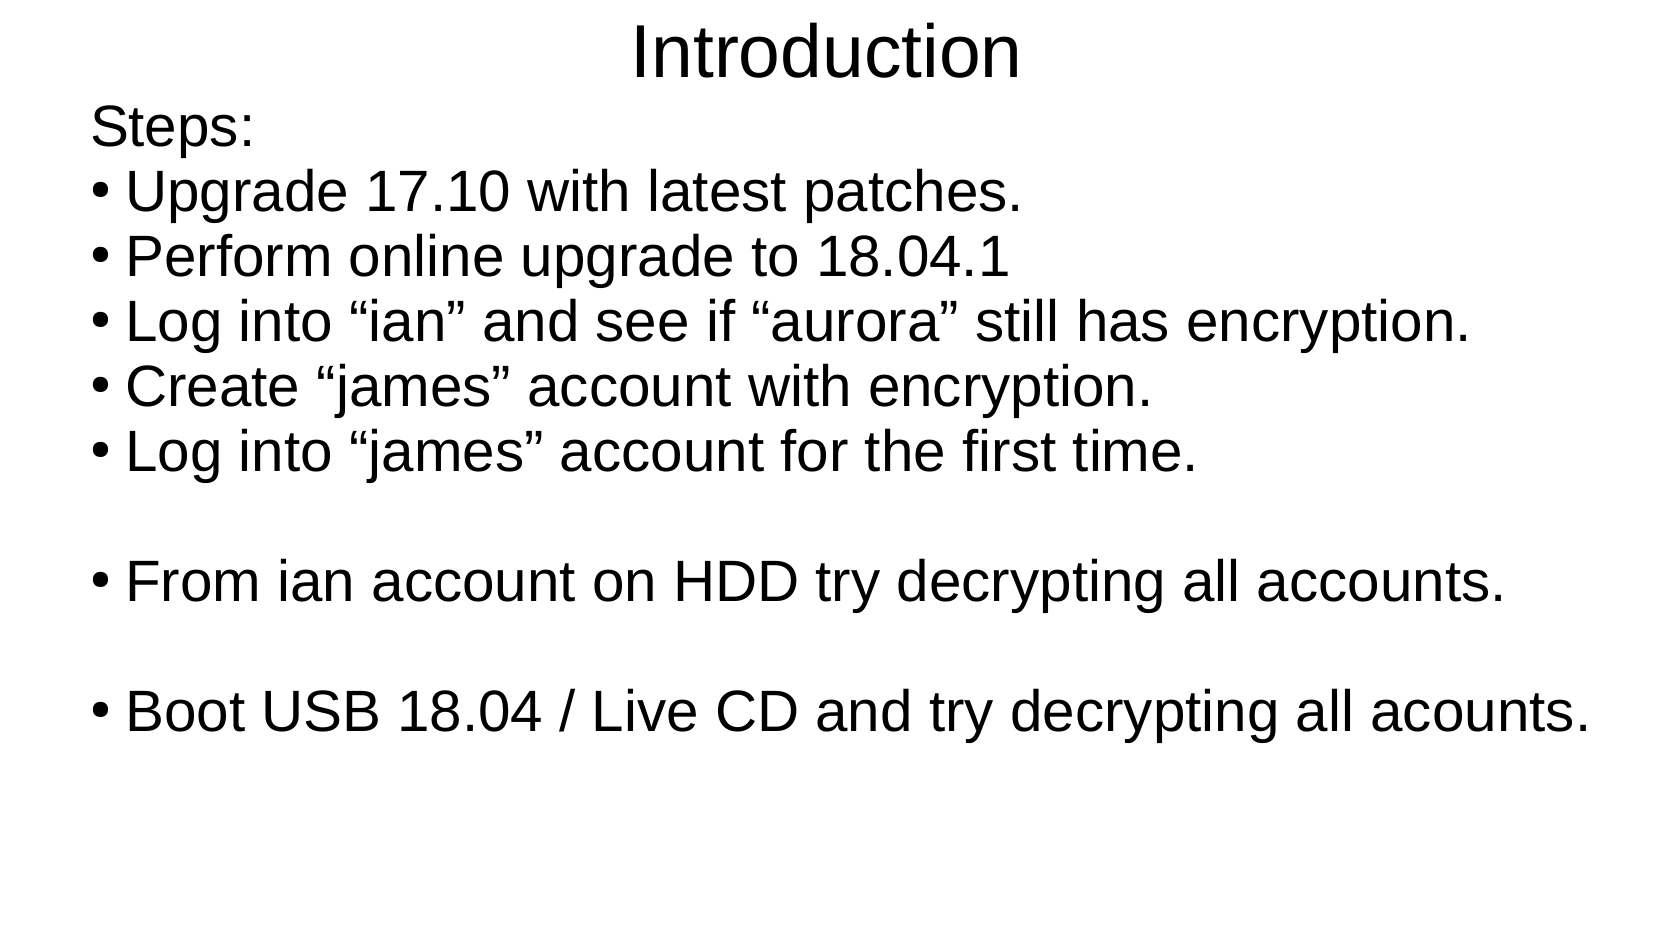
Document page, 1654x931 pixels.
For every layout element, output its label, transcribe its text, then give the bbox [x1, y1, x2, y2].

subtitle Steps: Upgrade 17.10 with latest patches. Perform online upgrade to 18.04.1 Log into “ian” and see if “aurora” still has encryption. Create “james” account with encryption. Log into “james” account for the first time. From ian account on HDD try decrypting all accounts. Boot USB 18.04 / Live CD and try decrypting all acounts. [90, 93, 1619, 875]
title Introduction [0, 8, 1654, 94]
